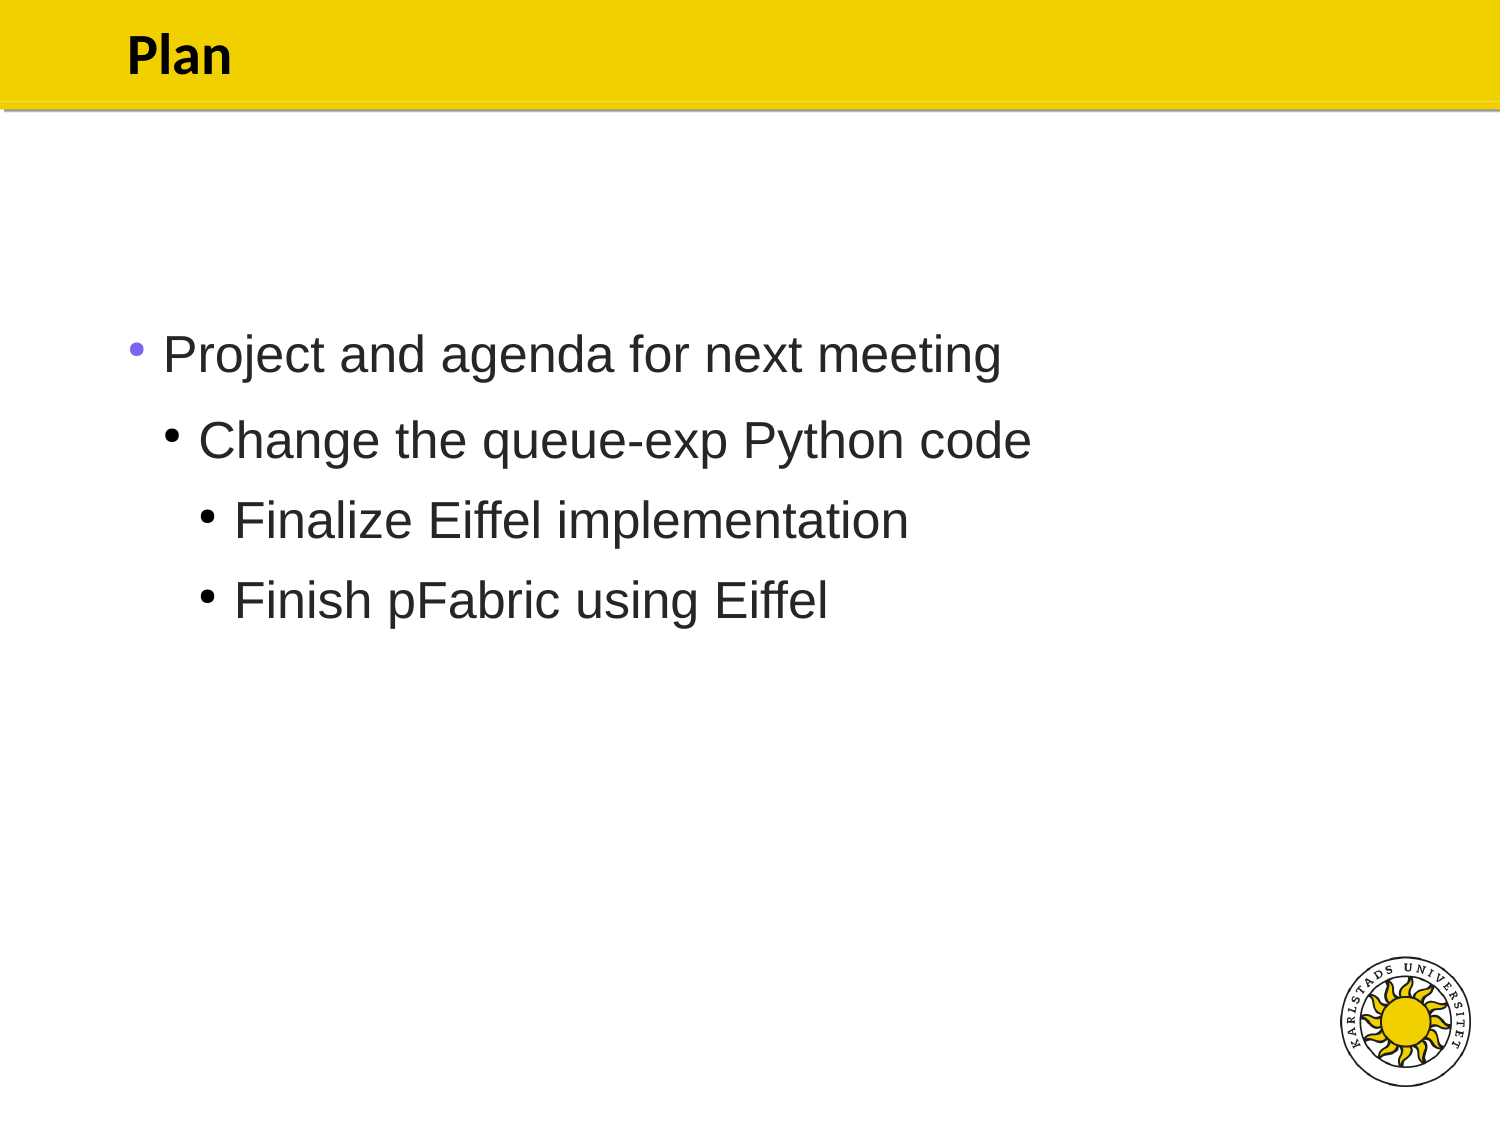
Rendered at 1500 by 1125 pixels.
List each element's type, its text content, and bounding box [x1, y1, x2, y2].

title Plan [112, 0, 1388, 102]
picture [1340, 948, 1471, 1095]
list Project and agenda for next meeting Change the queue-exp Python code Finalize Eiffel implementation Finish pFabric using Eiffel [112, 166, 1441, 970]
